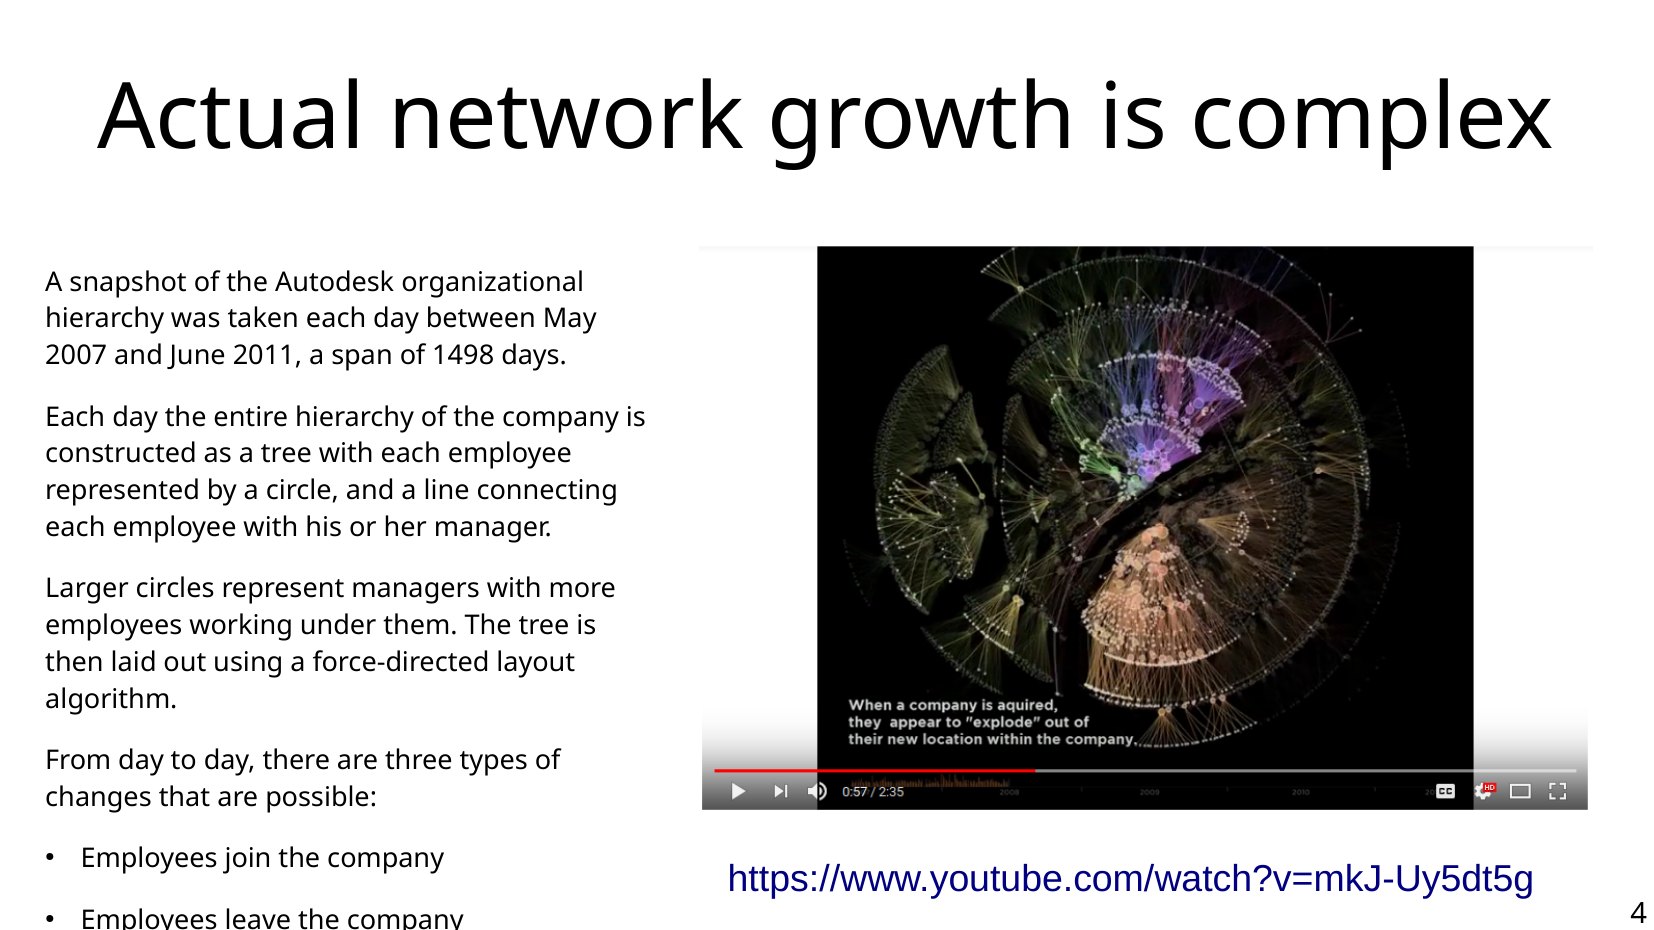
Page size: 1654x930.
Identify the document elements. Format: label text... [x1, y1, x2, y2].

title Actual network growth is complex [82, 1, 1571, 225]
picture [699, 237, 1593, 814]
text_box A snapshot of the Autodesk organizational hierarchy was taken each day between May 2007 and June 2011, a span of 1498 days. Each day the entire hierarchy of the company is constructed as a tree with each employee represented by a circle, and a line connecting each employee with his or her manager. Larger circles represent managers with more employees working under them. The tree is then laid out using a force-directed layout algorithm. From day to day, there are three types of changes that are possible: Employees join the company Employees leave the company Employees change managers [30, 255, 676, 880]
text_box https://www.youtube.com/watch?v=mkJ-Uy5dt5g [712, 849, 1550, 907]
